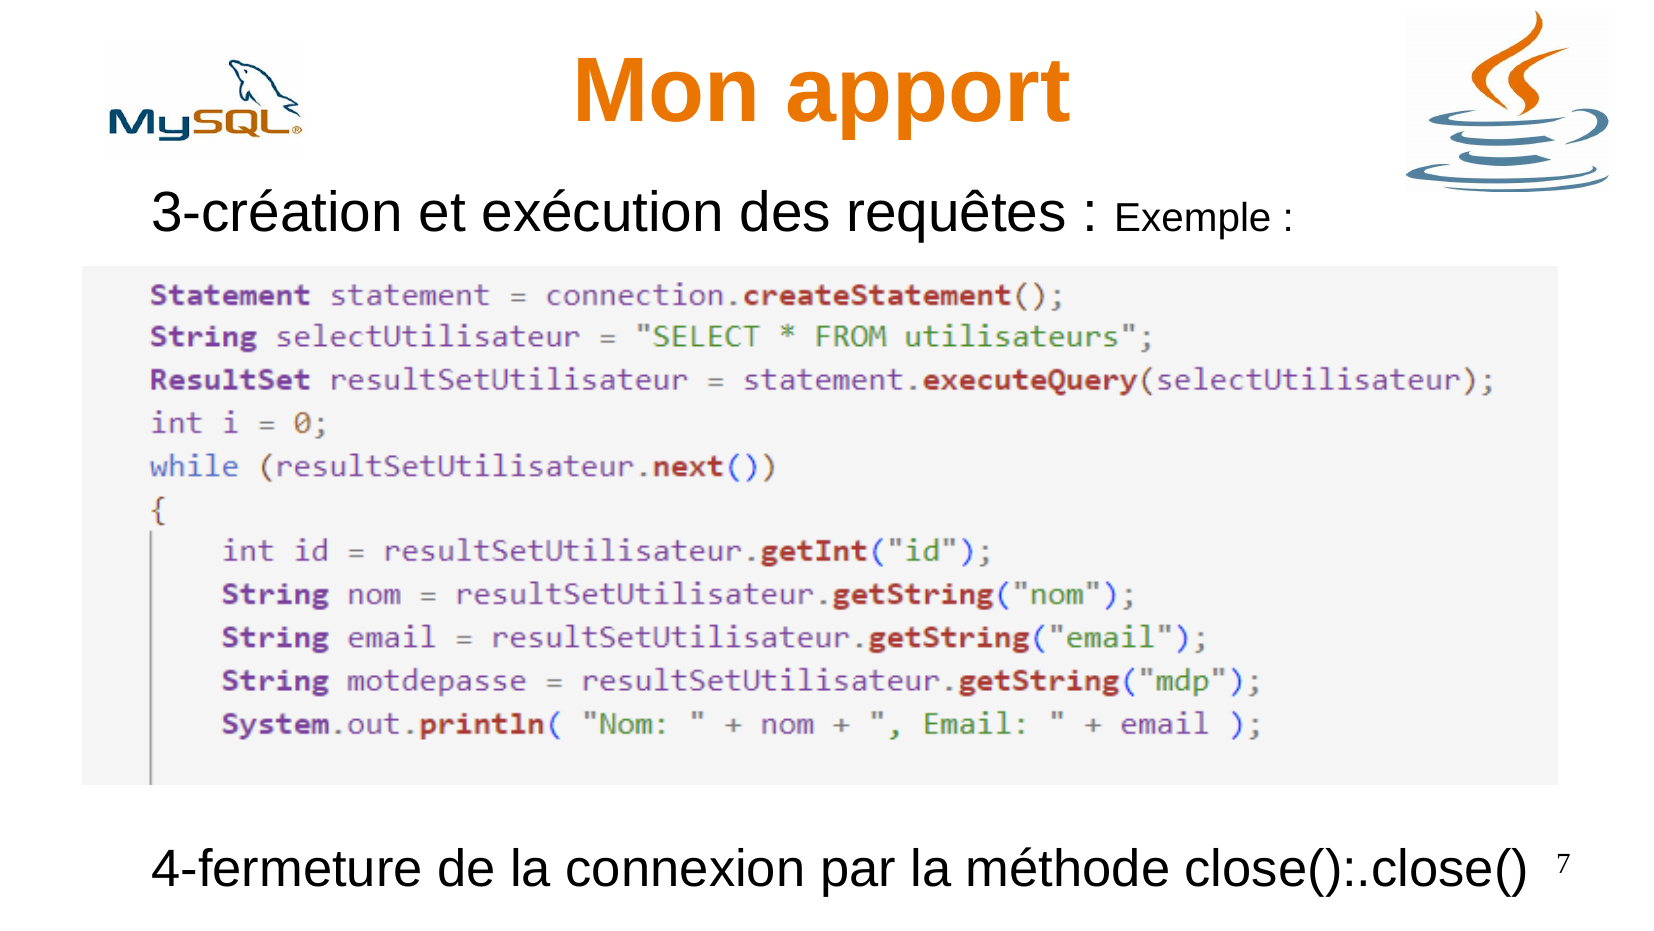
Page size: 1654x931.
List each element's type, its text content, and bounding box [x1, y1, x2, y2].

list 3-création et exécution des requêtes : Exemple : 4-fermeture de la connexion par la méthode close():.close() [82, 179, 1585, 903]
picture [82, 266, 1558, 785]
picture [36, 19, 373, 180]
title Mon apport [21, 0, 1623, 180]
picture [1406, 10, 1609, 192]
